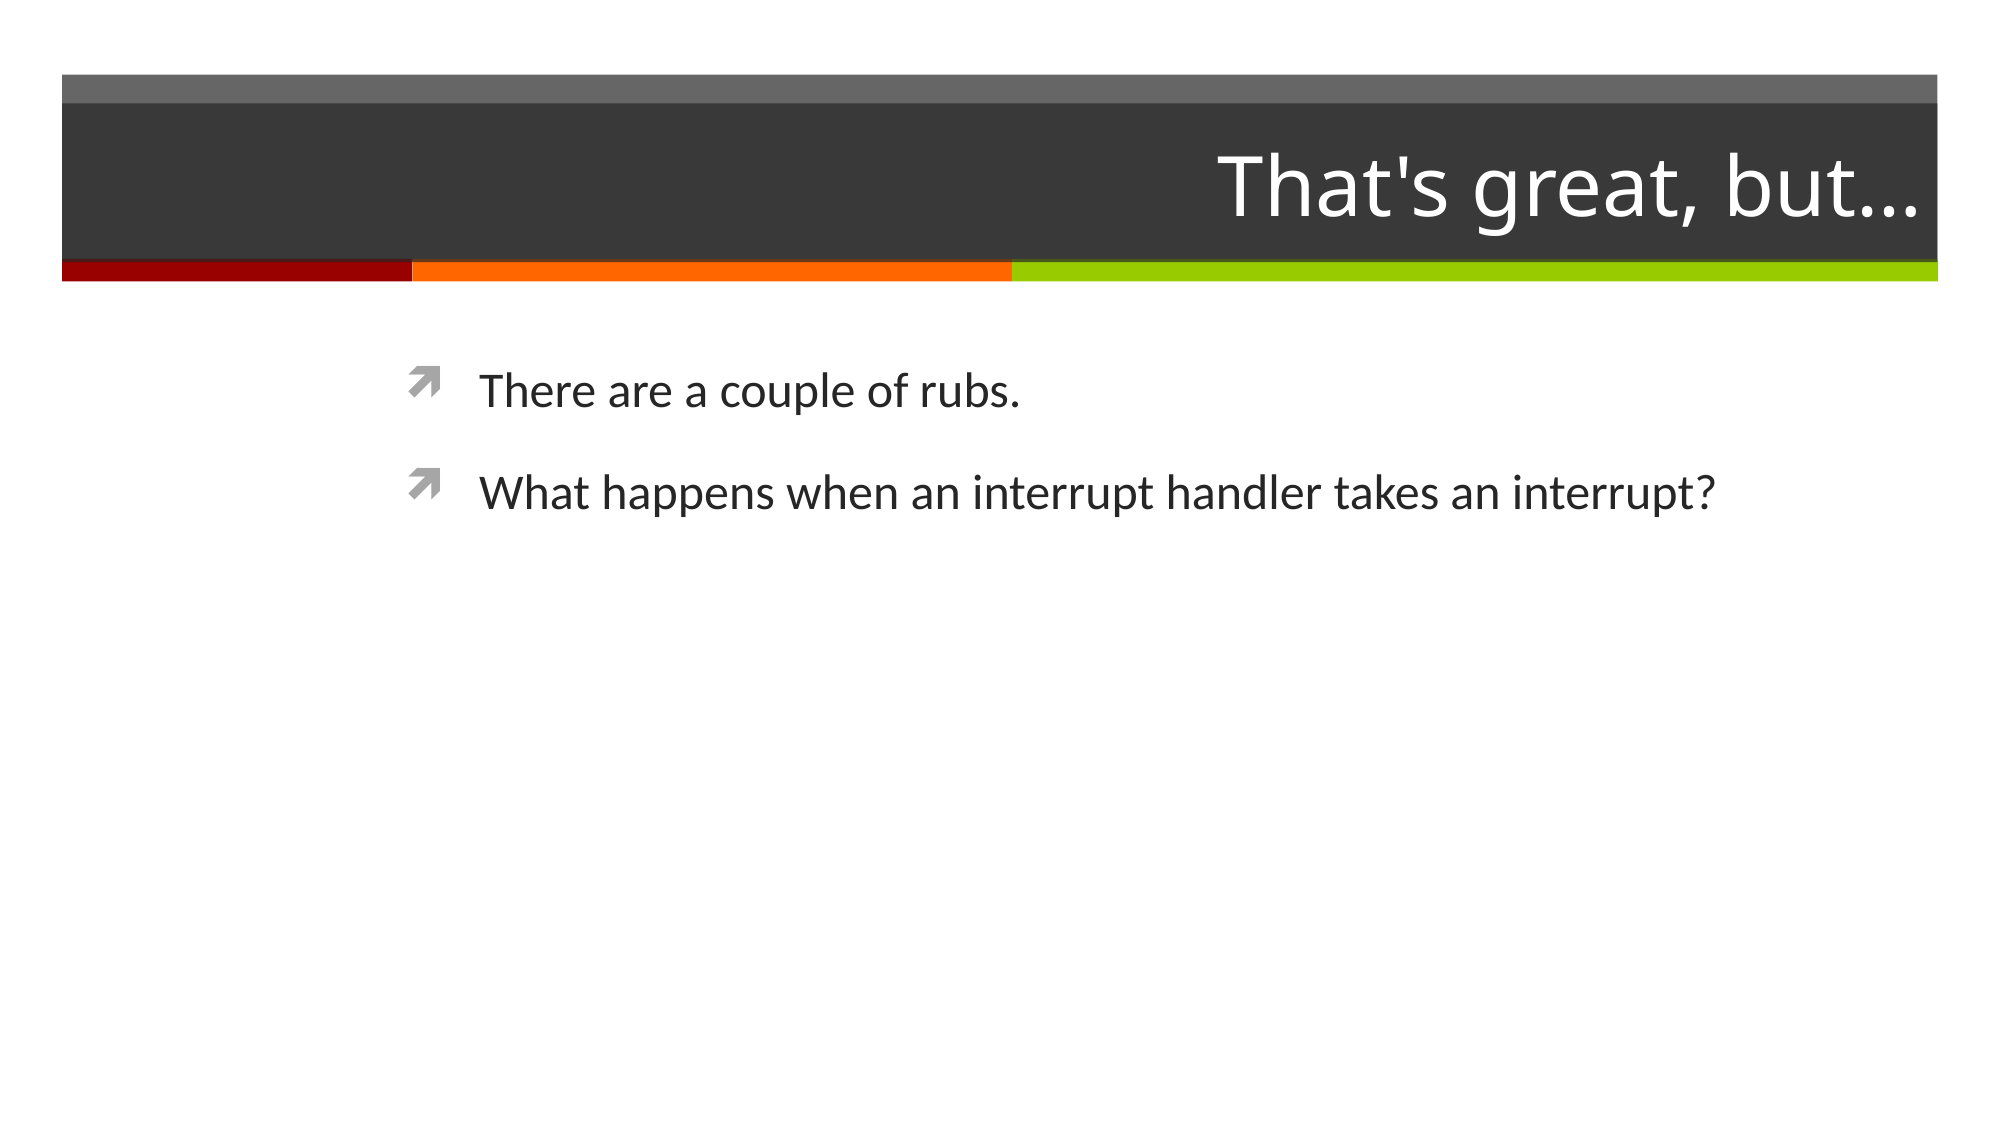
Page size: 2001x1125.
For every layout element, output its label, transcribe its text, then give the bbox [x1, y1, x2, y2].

title That's great, but… [62, 103, 1938, 263]
list There are a couple of rubs. What happens when an interrupt handler takes an interrupt? [389, 350, 1938, 1005]
